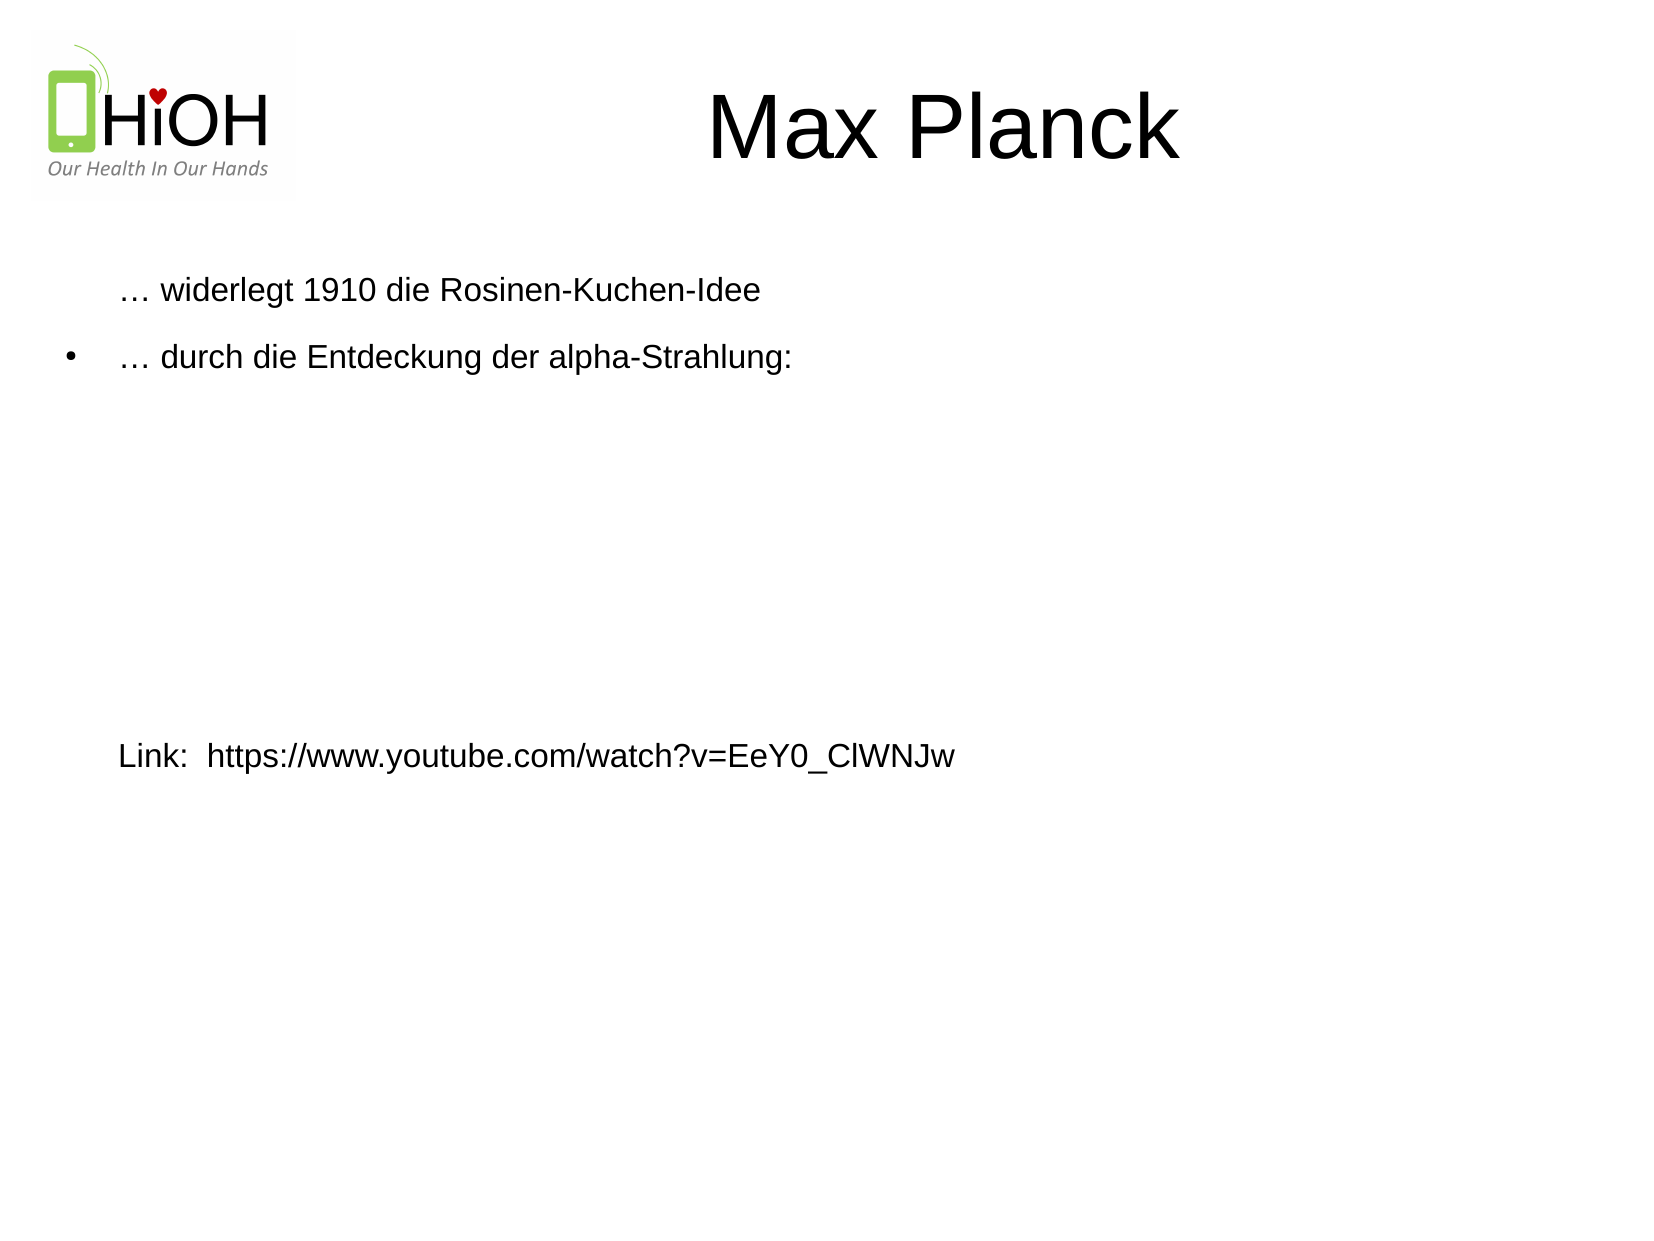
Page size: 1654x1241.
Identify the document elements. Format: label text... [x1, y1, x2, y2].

list … widerlegt 1910 die Rosinen-Kuchen-Idee … durch die Entdeckung der alpha-Strahlung: Link: https://www.youtube.com/watch?v=EeY0_ClWNJw [47, 271, 1536, 991]
picture [31, 30, 296, 201]
title Max Planck [212, 23, 1654, 231]
